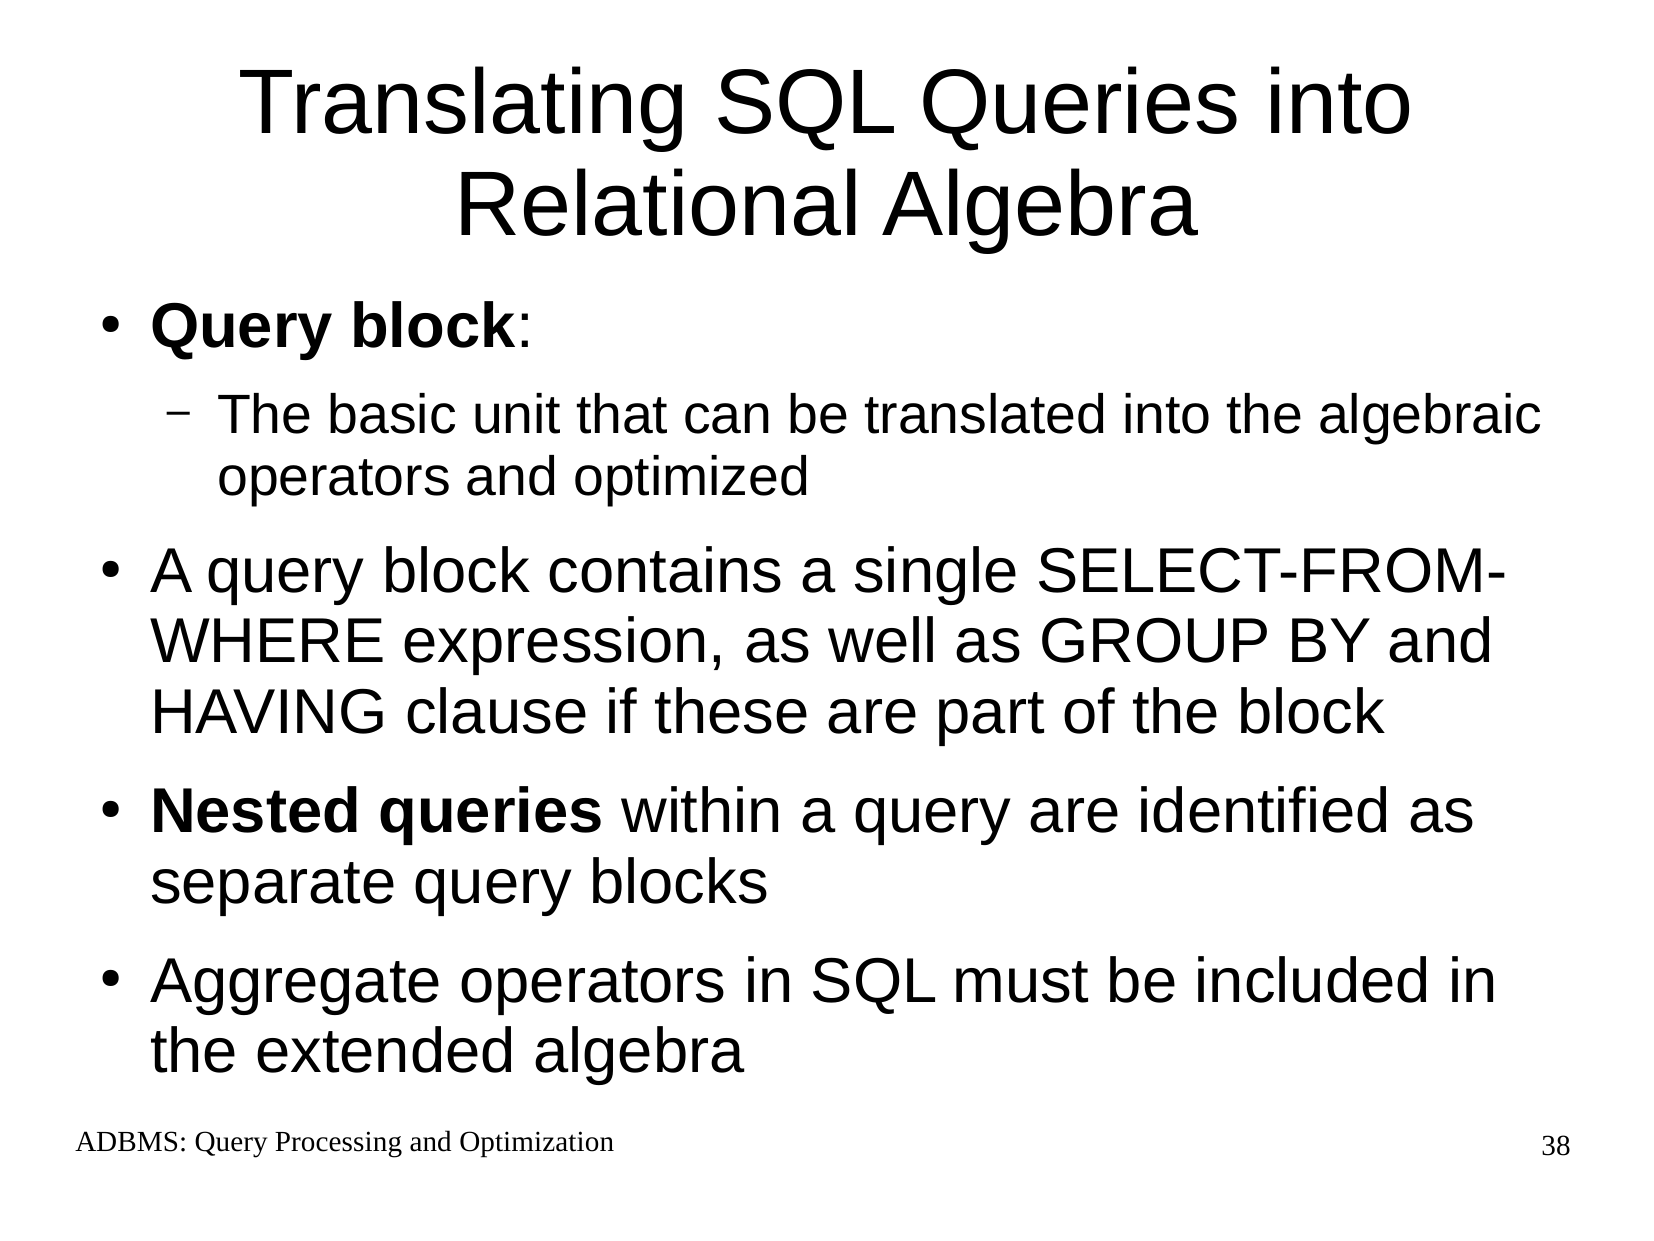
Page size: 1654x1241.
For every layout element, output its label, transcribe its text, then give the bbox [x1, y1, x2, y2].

list Query block: The basic unit that can be translated into the algebraic operators and optimized A query block contains a single SELECT-FROM-WHERE expression, as well as GROUP BY and HAVING clause if these are part of the block Nested queries within a query are identified as separate query blocks Aggregate operators in SQL must be included in the extended algebra [82, 290, 1571, 1096]
title Translating SQL Queries into Relational Algebra [82, 49, 1571, 257]
